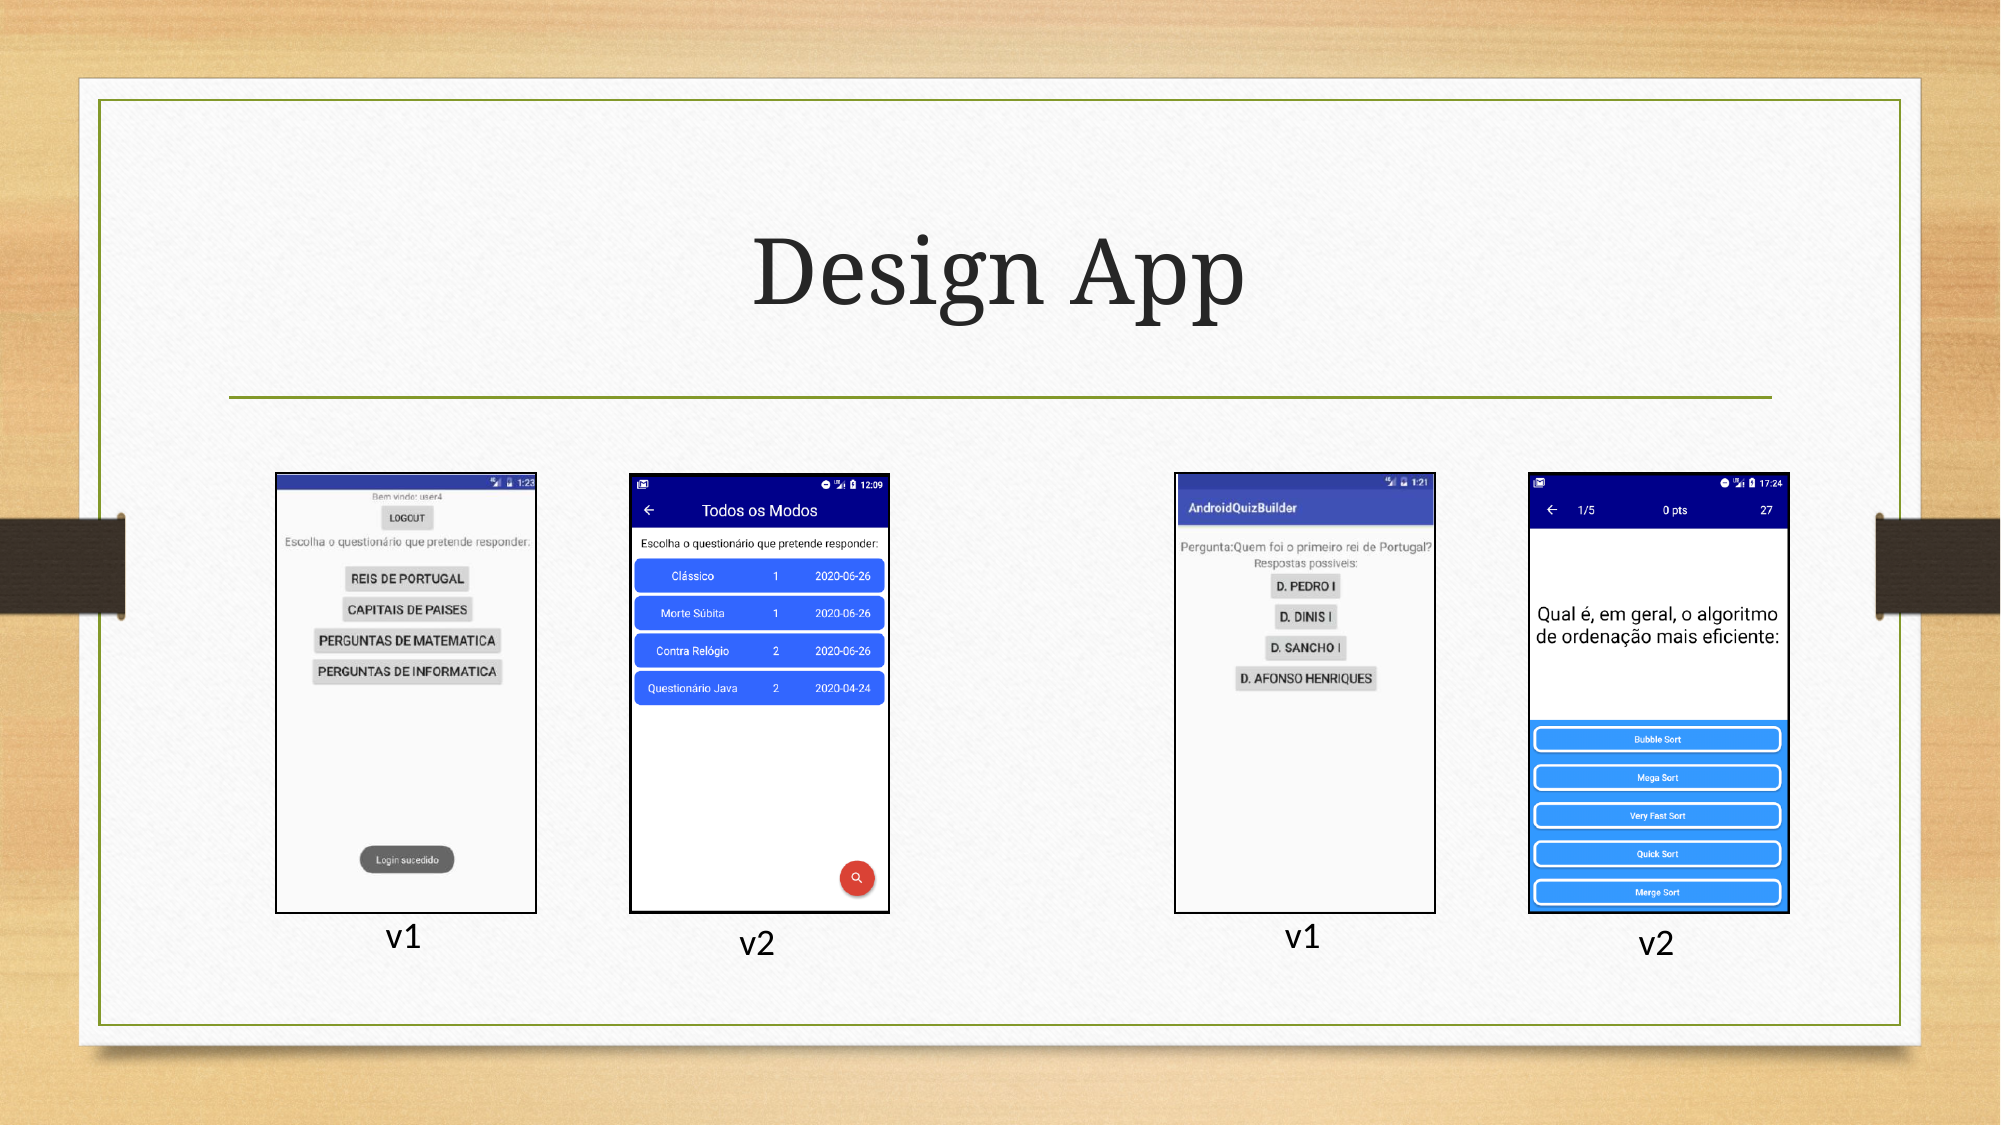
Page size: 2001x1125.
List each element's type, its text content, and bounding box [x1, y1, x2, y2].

picture [276, 473, 535, 913]
text_box v1 [1269, 903, 1341, 965]
picture [1529, 473, 1788, 913]
title Design App [212, 161, 1788, 376]
text_box v1 [370, 903, 441, 965]
picture [630, 474, 889, 913]
text_box v2 [724, 910, 795, 972]
picture [1176, 473, 1434, 913]
text_box v2 [1623, 910, 1694, 972]
